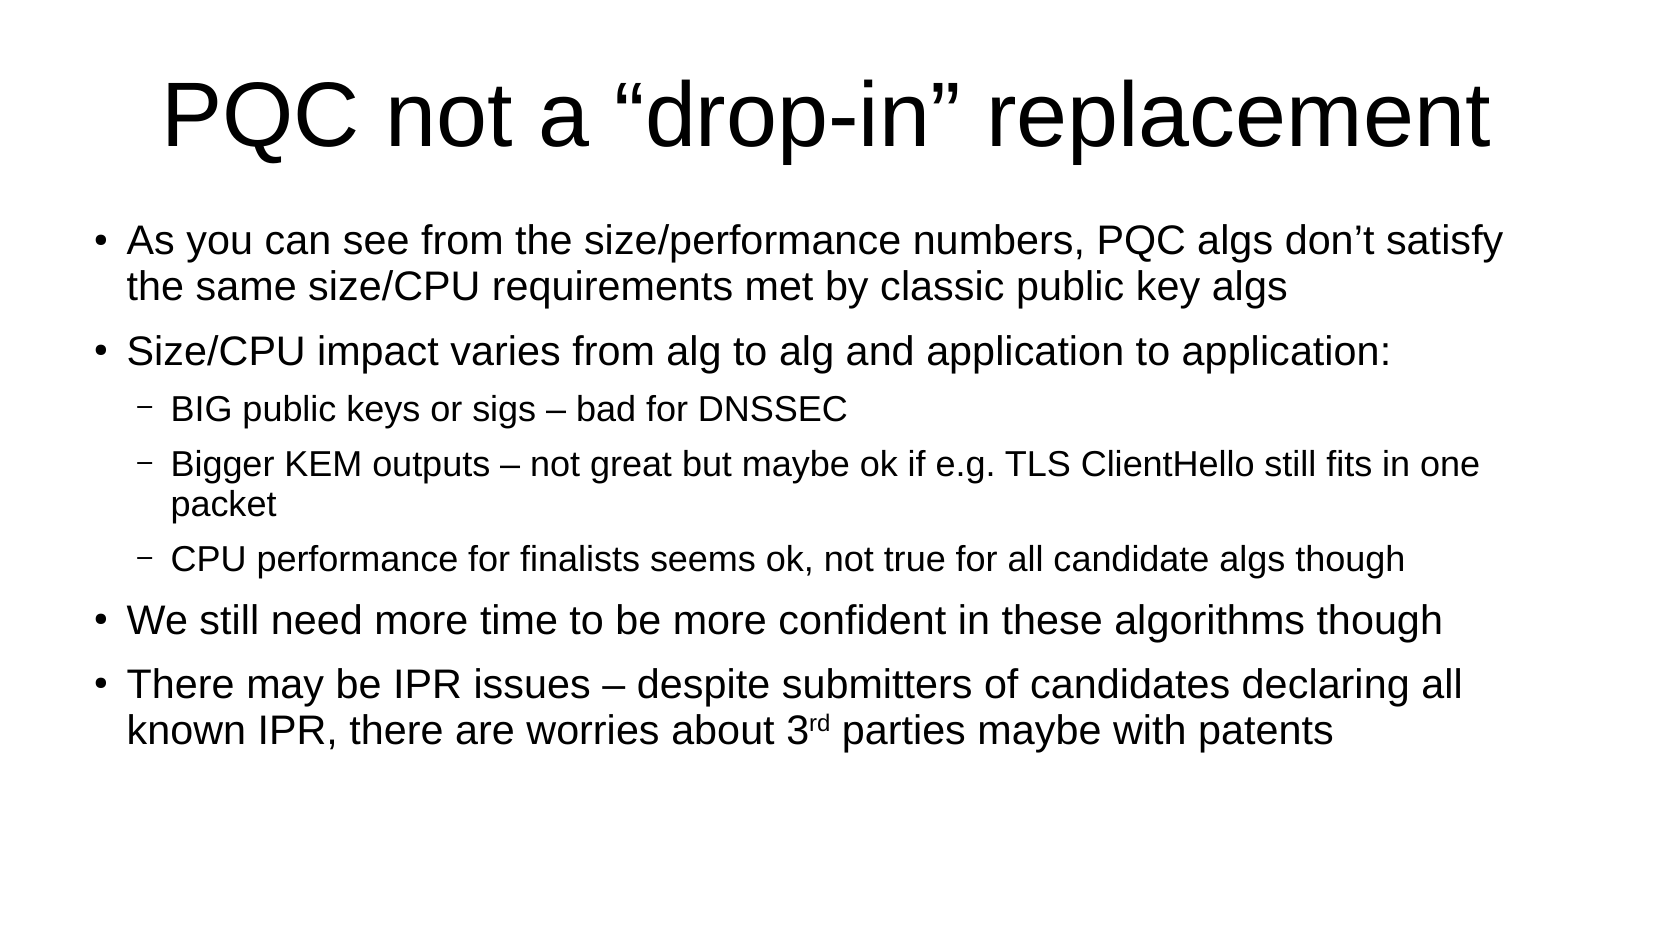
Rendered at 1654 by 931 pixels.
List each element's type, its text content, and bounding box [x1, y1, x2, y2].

list As you can see from the size/performance numbers, PQC algs don’t satisfy the same size/CPU requirements met by classic public key algs Size/CPU impact varies from alg to alg and application to application: BIG public keys or sigs – bad for DNSSEC Bigger KEM outputs – not great but maybe ok if e.g. TLS ClientHello still fits in one packet CPU performance for finalists seems ok, not true for all candidate algs though We still need more time to be more confident in these algorithms though There may be IPR issues – despite submitters of candidates declaring all known IPR, there are worries about 3rd parties maybe with patents [82, 217, 1571, 758]
title PQC not a “drop-in” replacement [82, 37, 1571, 193]
